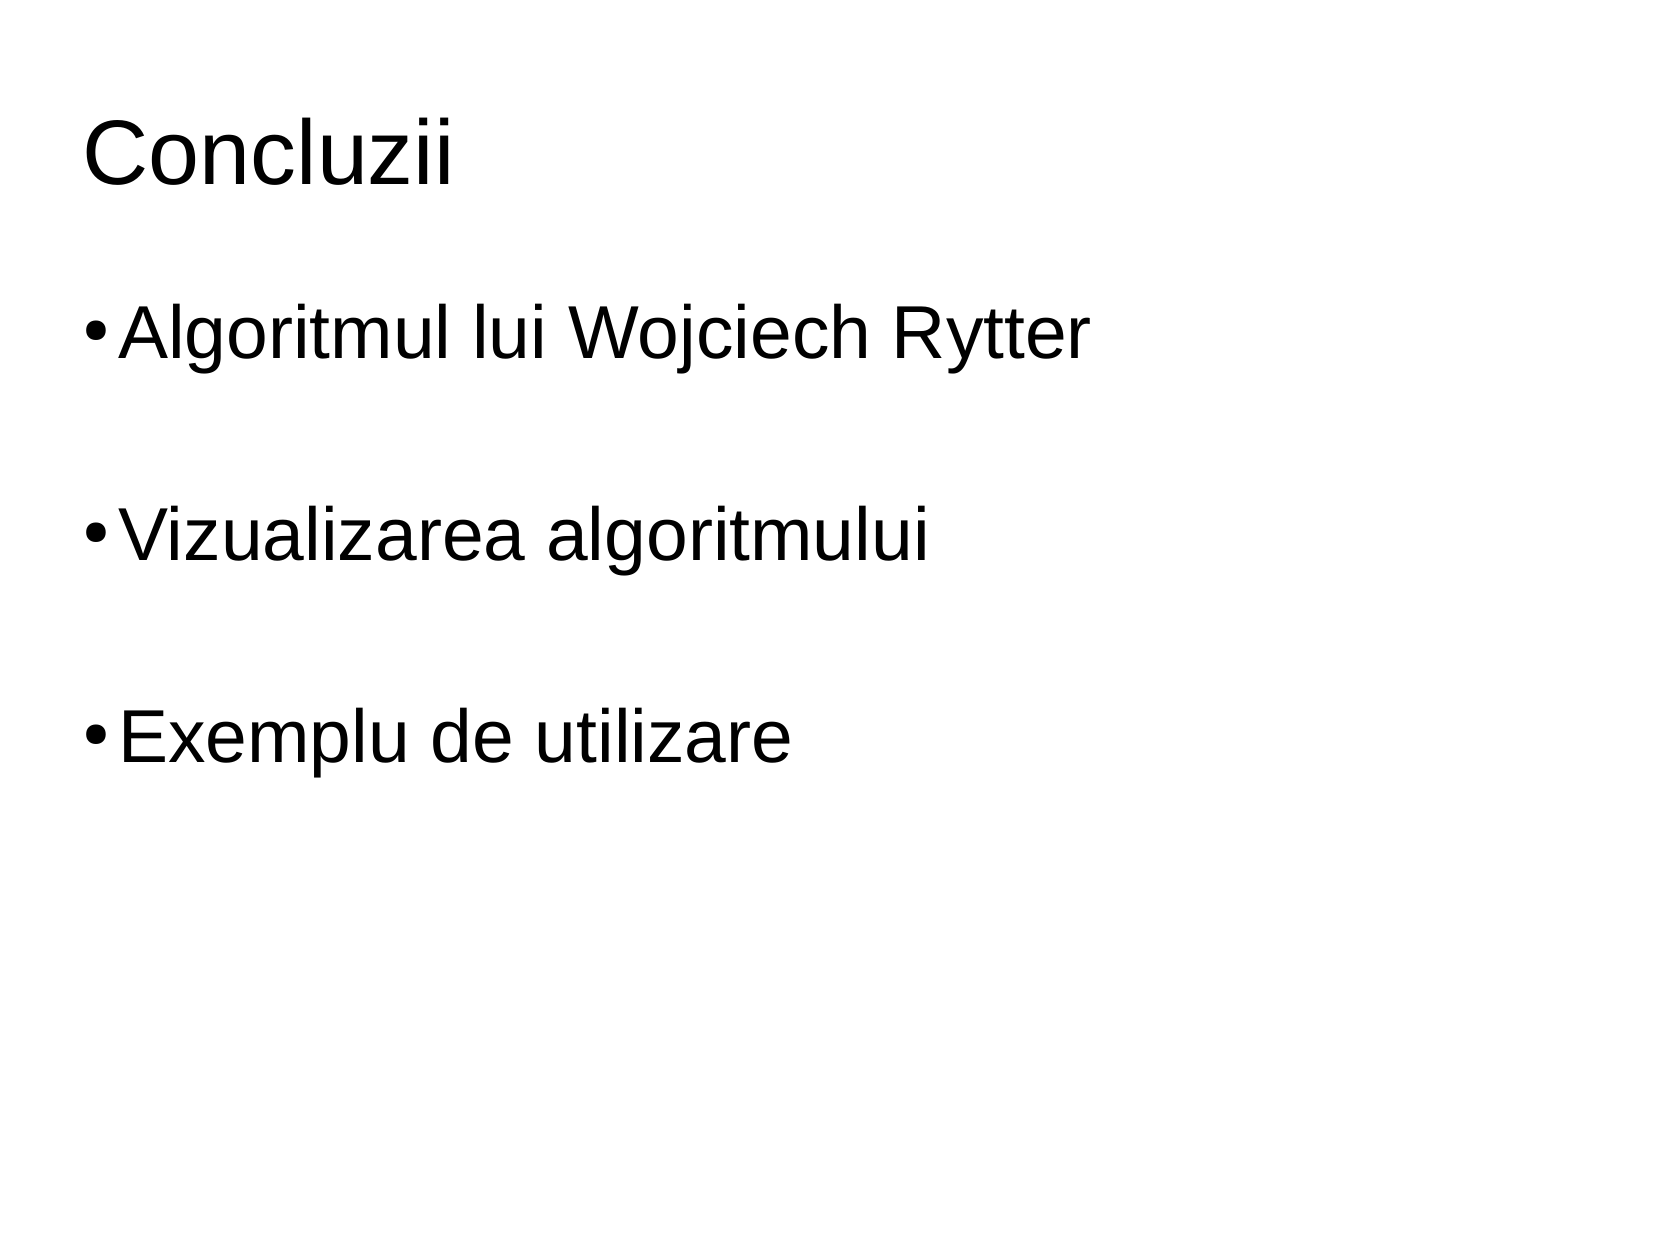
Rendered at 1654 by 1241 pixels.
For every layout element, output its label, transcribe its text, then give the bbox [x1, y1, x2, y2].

subtitle Algoritmul lui Wojciech Rytter Vizualizarea algoritmului Exemplu de utilizare [82, 290, 1571, 1010]
title Concluzii [82, 49, 1571, 257]
